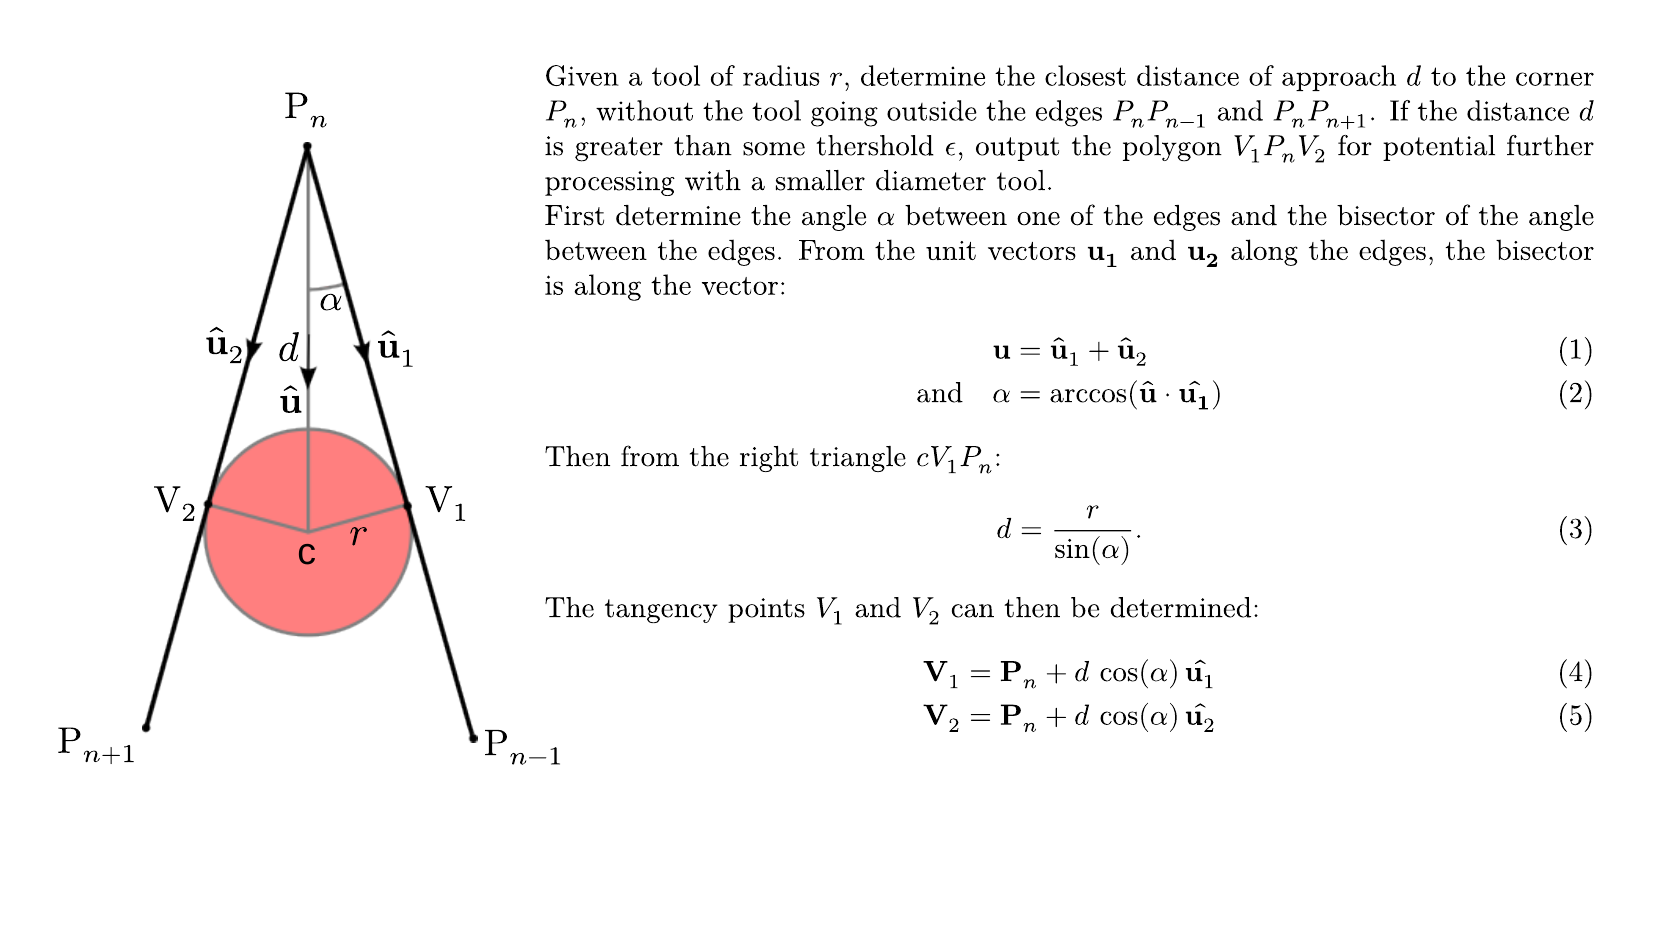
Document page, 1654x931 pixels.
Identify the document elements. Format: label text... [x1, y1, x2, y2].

picture [142, 142, 478, 743]
text_box [279, 332, 299, 362]
text_box [378, 330, 413, 367]
text_box [206, 326, 242, 364]
text_box [320, 293, 342, 311]
text_box [285, 92, 327, 128]
text_box [280, 385, 302, 413]
text_box [485, 65, 1594, 765]
text_box [154, 486, 195, 521]
text_box [425, 486, 466, 521]
text_box c [282, 522, 331, 580]
text_box [350, 527, 367, 546]
text_box [58, 727, 134, 765]
